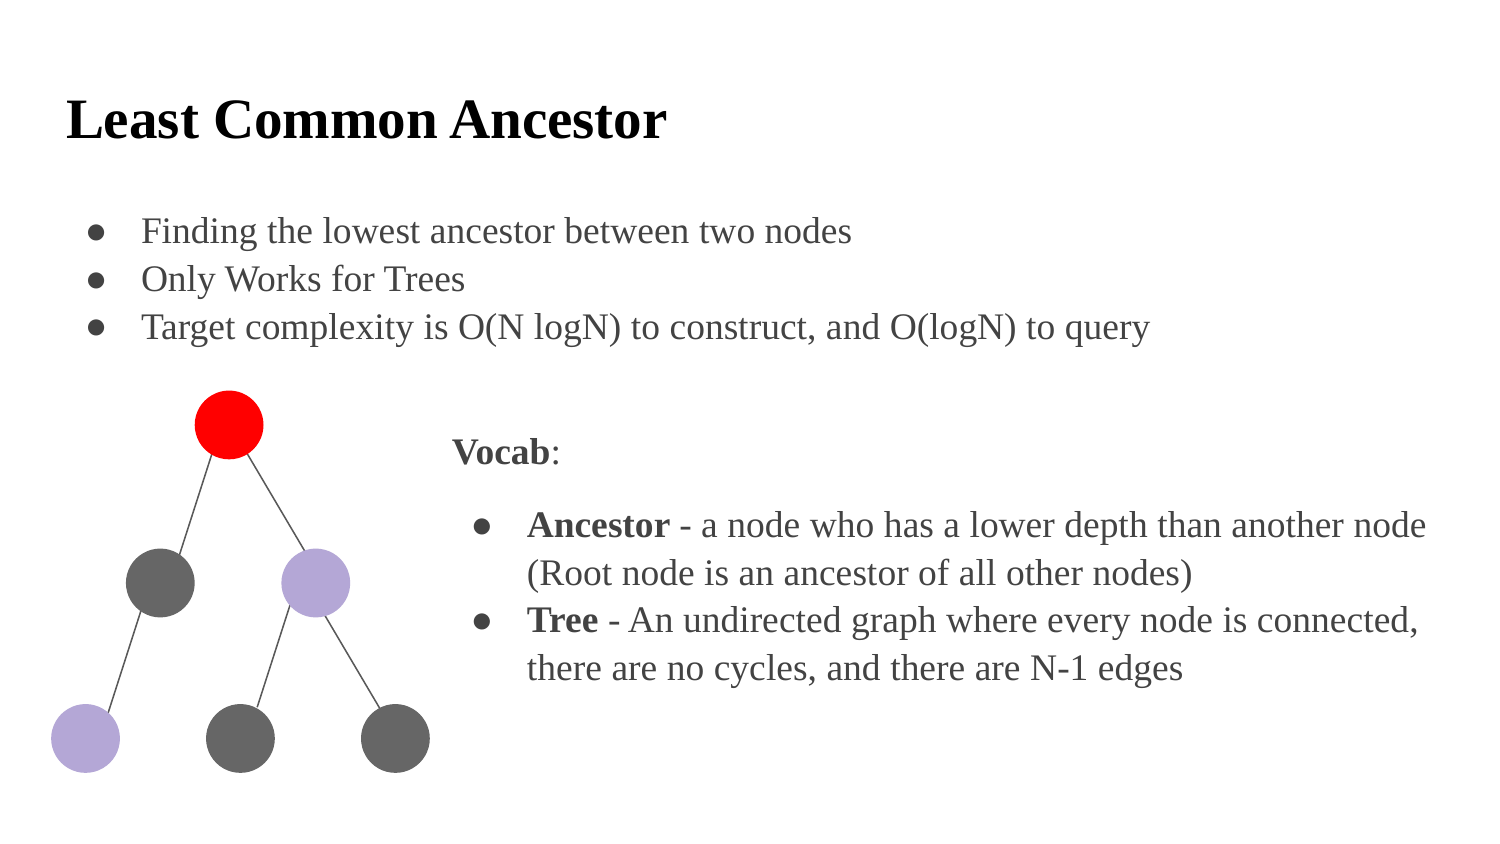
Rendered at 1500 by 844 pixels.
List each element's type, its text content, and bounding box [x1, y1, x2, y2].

text_box [361, 704, 430, 773]
text_box [125, 548, 195, 618]
text_box [51, 704, 120, 773]
list Finding the lowest ancestor between two nodes Only Works for Trees Target complexity is O(N logN) to construct, and O(logN) to query [51, 189, 1449, 750]
title Least Common Ancestor [51, 72, 1449, 167]
text_box [206, 704, 275, 773]
text_box [281, 548, 351, 618]
text_box [194, 390, 264, 460]
list Vocab: Ancestor - a node who has a lower depth than another node (Root node is an ancestor of all other nodes) Tree - An undirected graph where every node is connected, there are no cycles, and there are N-1 edges [436, 410, 1449, 704]
